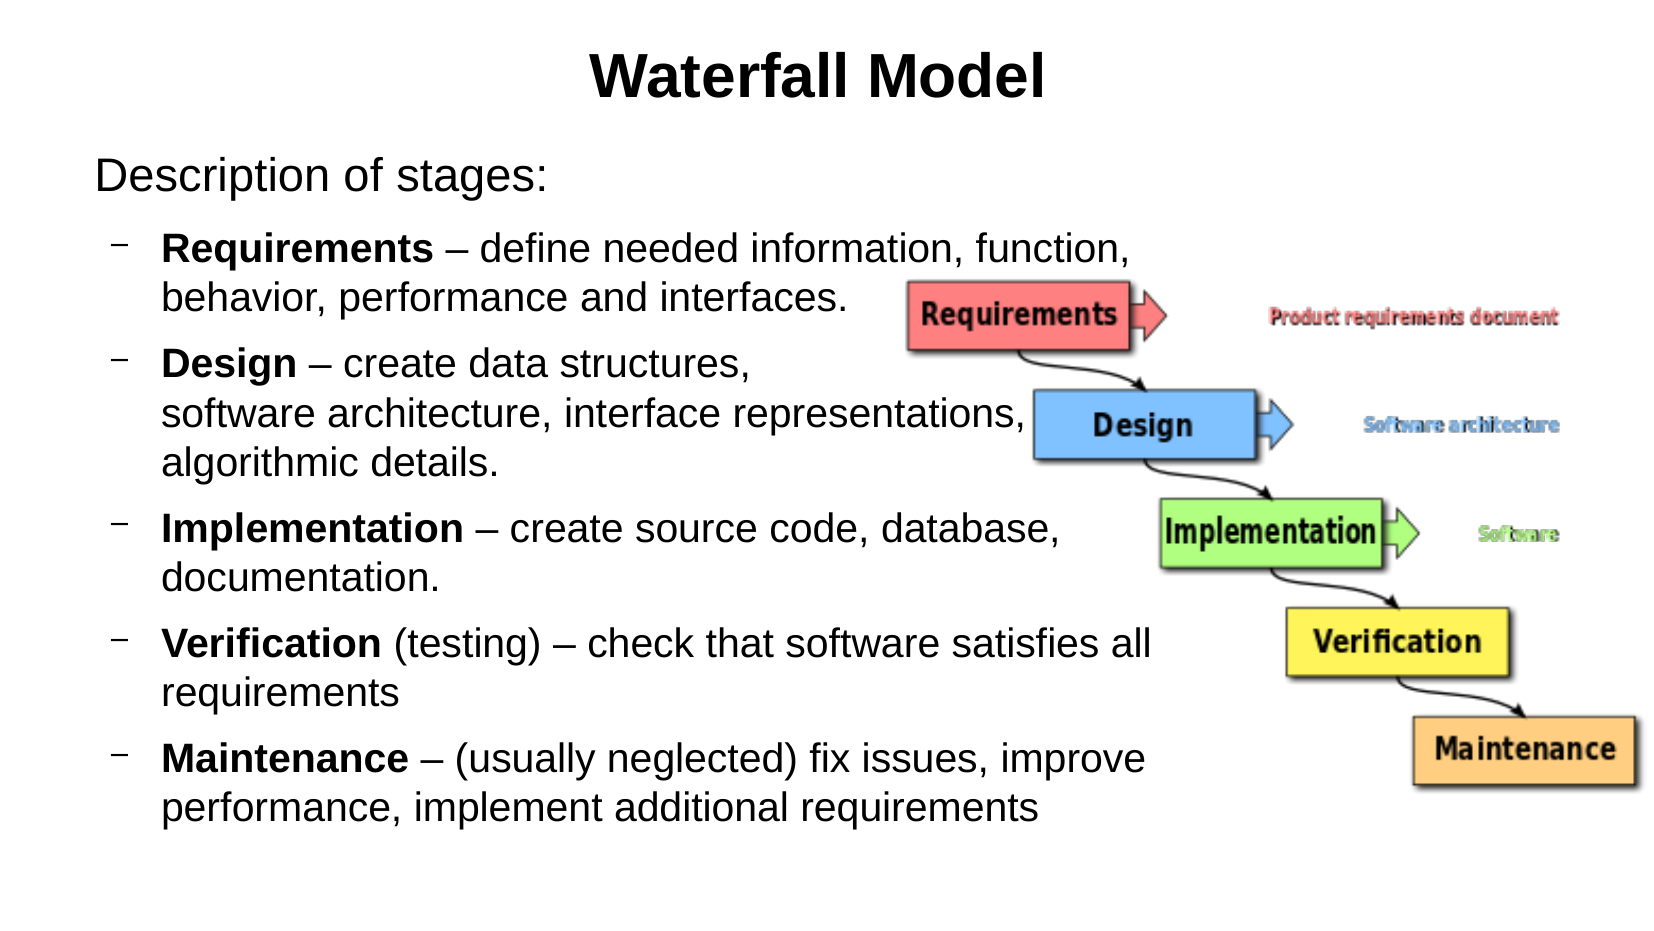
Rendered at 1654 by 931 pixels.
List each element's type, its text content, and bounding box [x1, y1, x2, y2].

picture [904, 274, 1647, 796]
title Waterfall Model [74, 17, 1563, 127]
list Description of stages: Requirements – define needed information, function, behavior, performance and interfaces. Design – create data structures, software architecture, interface representations, algorithmic details. Implementation – create source code, database, documentation. Verification (testing) – check that software satisfies all requirements Maintenance – (usually neglected) fix issues, improve performance, implement additional requirements [12, 136, 1172, 889]
